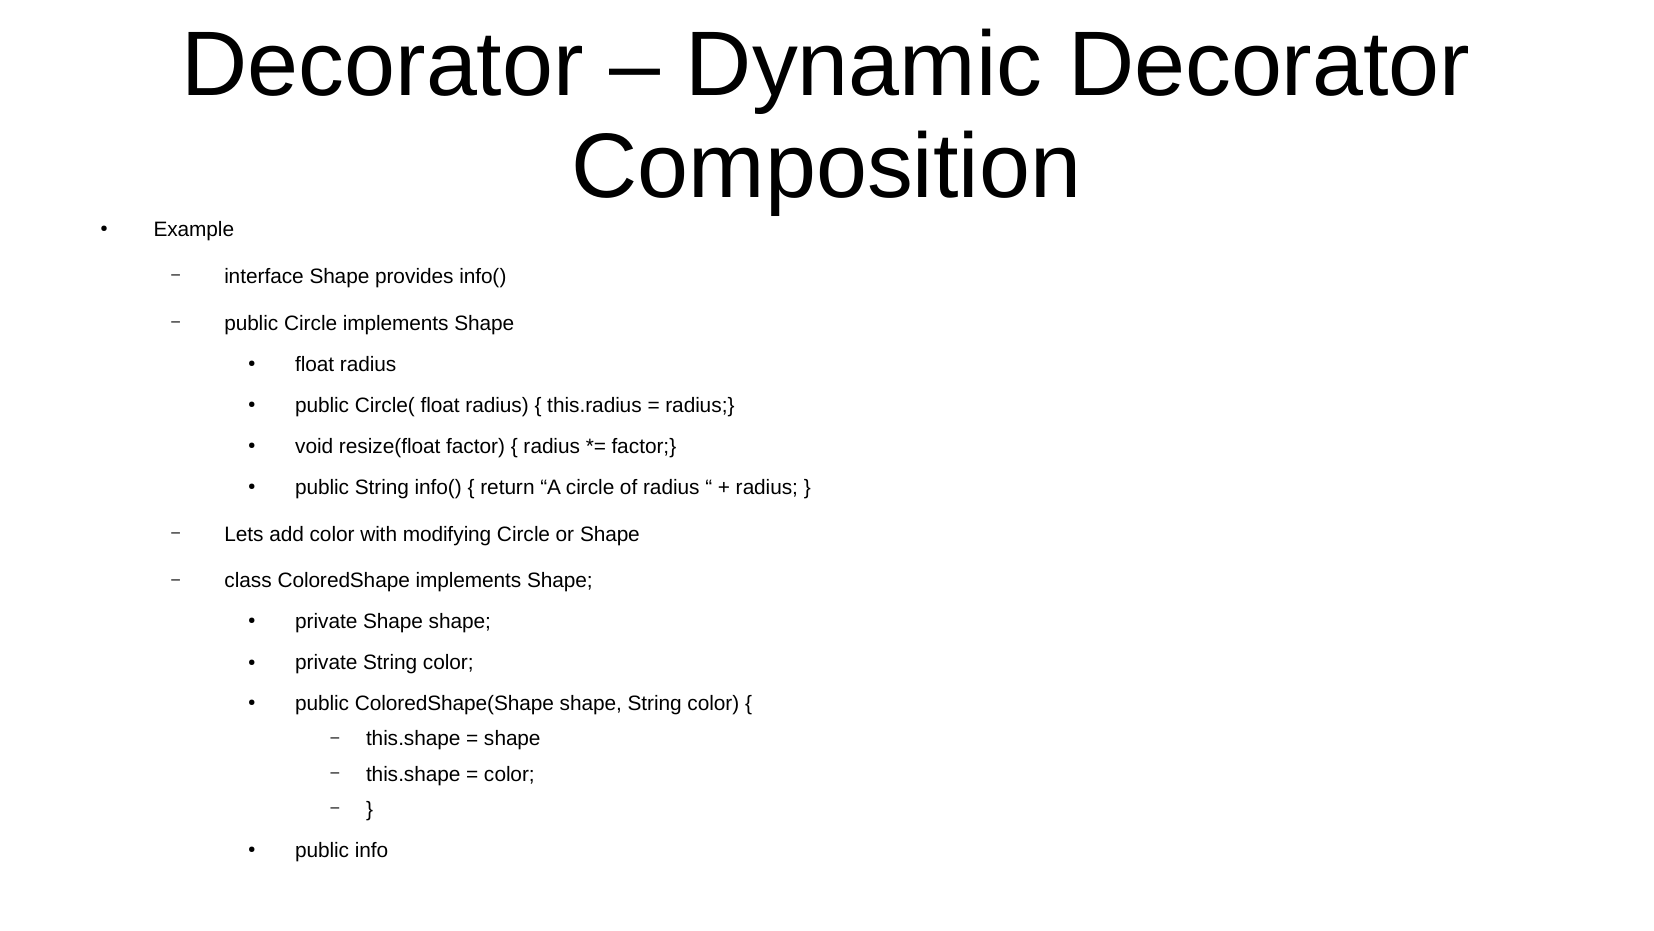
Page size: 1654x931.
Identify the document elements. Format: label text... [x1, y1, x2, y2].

title Decorator – Dynamic Decorator Composition [82, 12, 1571, 217]
list Example interface Shape provides info() public Circle implements Shape float radius public Circle( float radius) { this.radius = radius;} void resize(float factor) { radius *= factor;} public String info() { return “A circle of radius “ + radius; } Lets add color with modifying Circle or Shape class ColoredShape implements Shape; private Shape shape; private String color; public ColoredShape(Shape shape, String color) { this.shape = shape this.shape = color; } public info [82, 217, 1636, 916]
